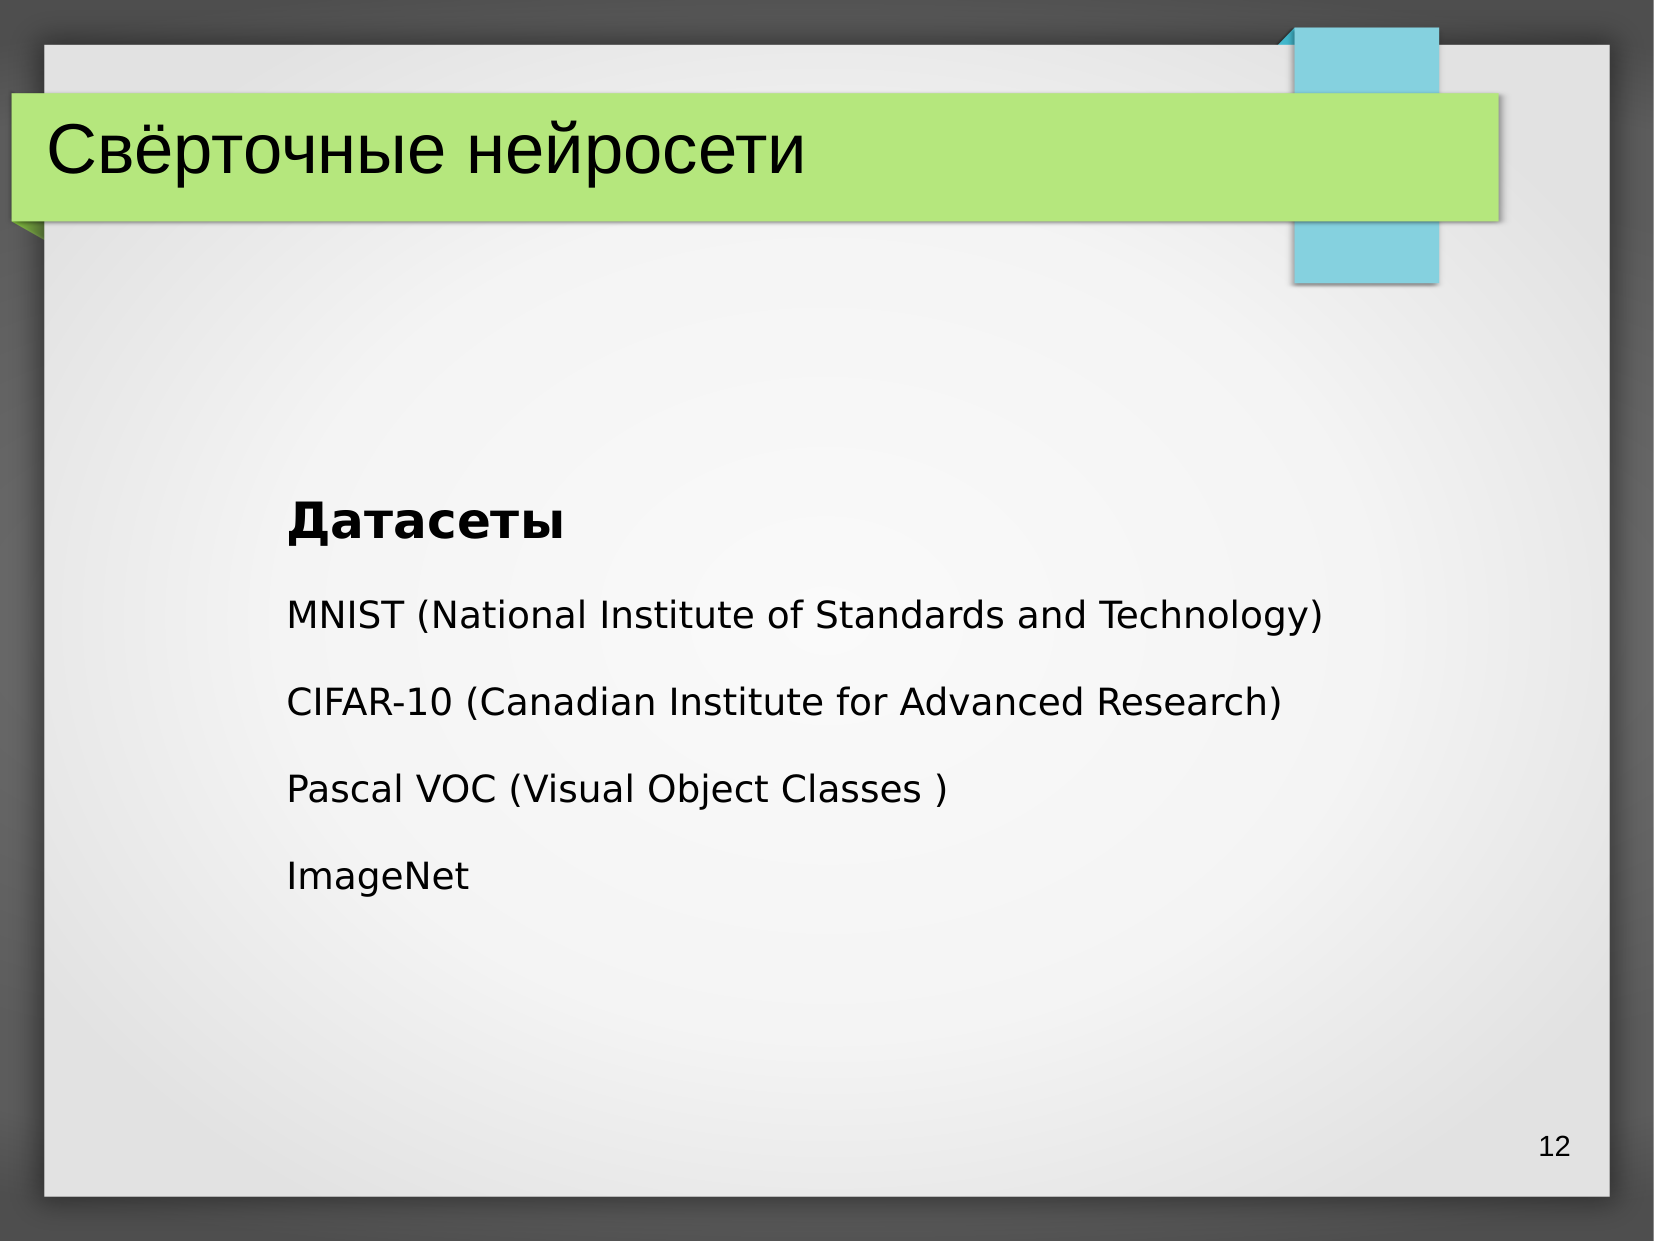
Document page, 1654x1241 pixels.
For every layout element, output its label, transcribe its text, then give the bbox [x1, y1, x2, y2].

text_box Датасеты MNIST (National Institute of Standards and Technology) CIFAR-10 (Canadian Institute for Advanced Research) Pascal VOC (Visual Object Classes ) ImageNet [271, 484, 1430, 1016]
picture [0, 0, 1654, 1241]
title Свёрточные нейросети [46, 109, 1499, 190]
